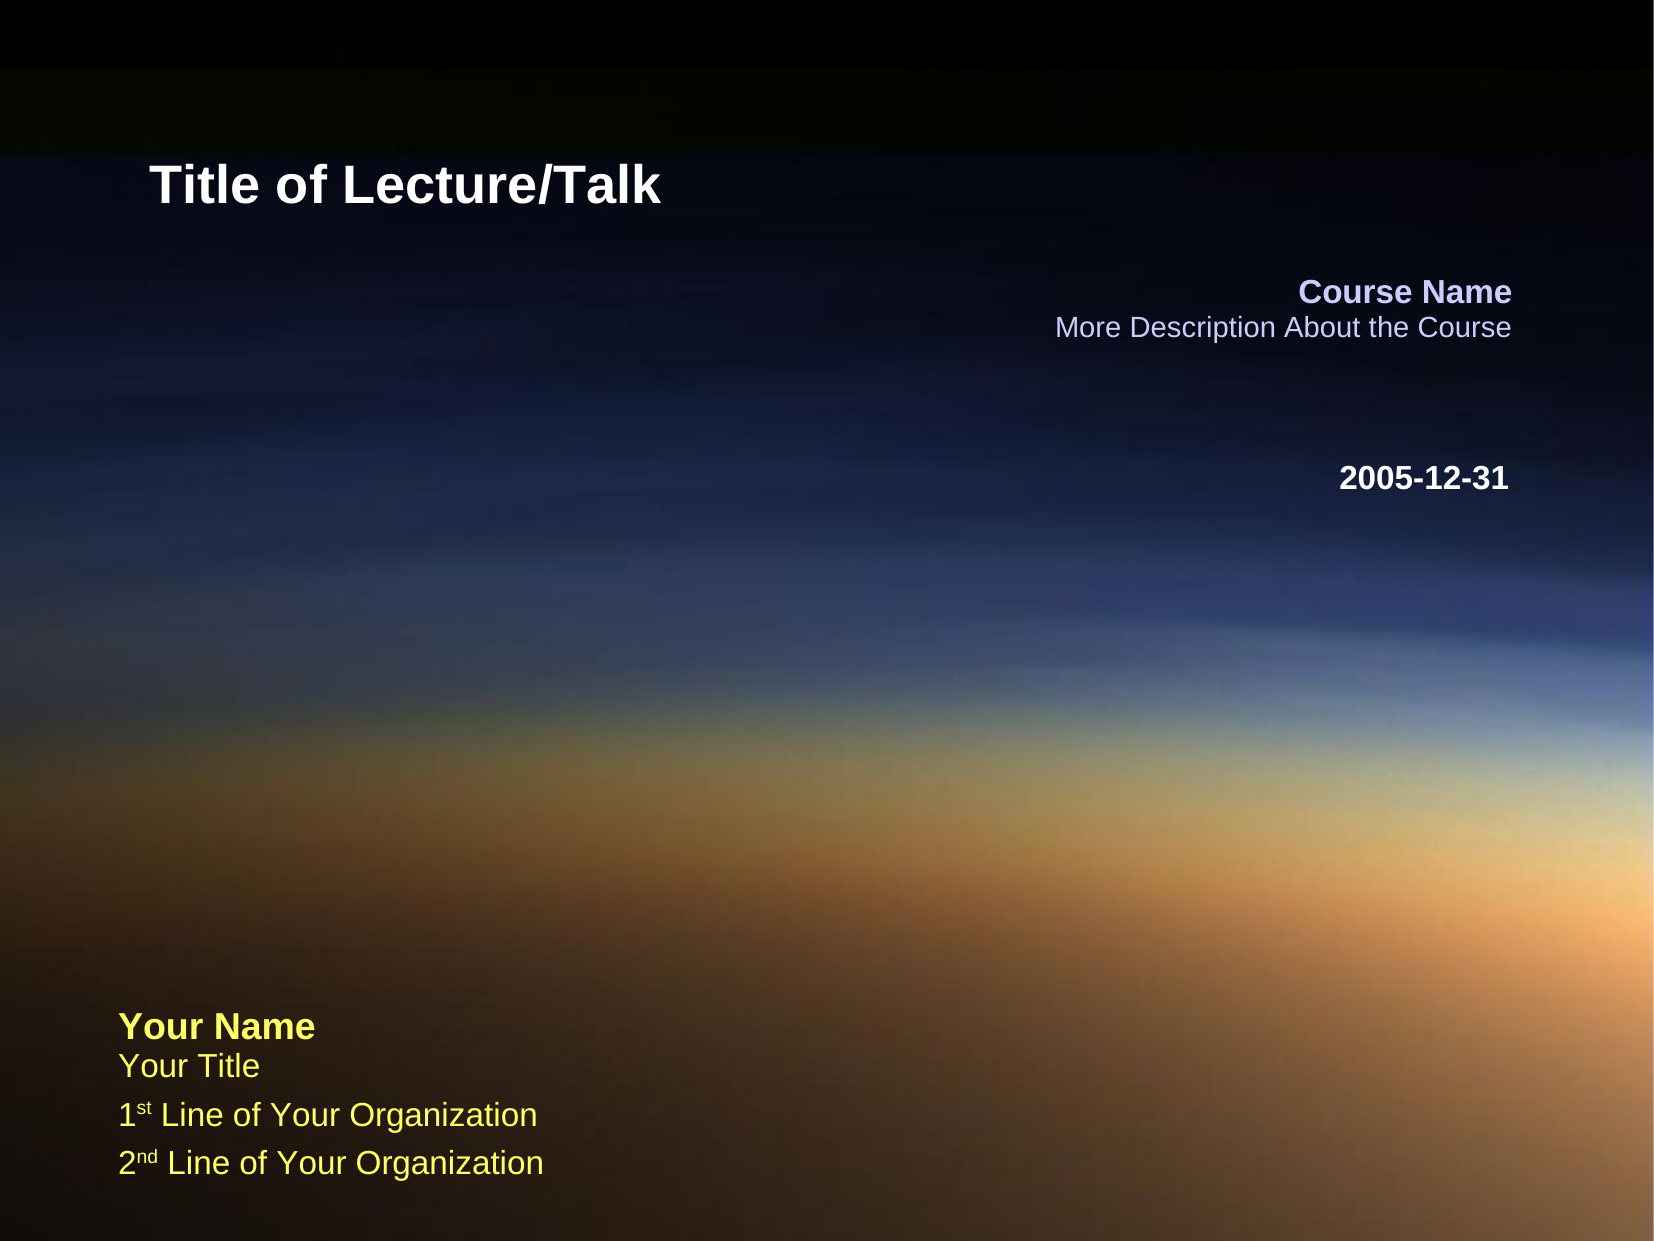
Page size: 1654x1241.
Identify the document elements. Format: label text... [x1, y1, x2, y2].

title Title of Lecture/Talk [149, 140, 945, 230]
picture [0, 0, 1654, 1241]
